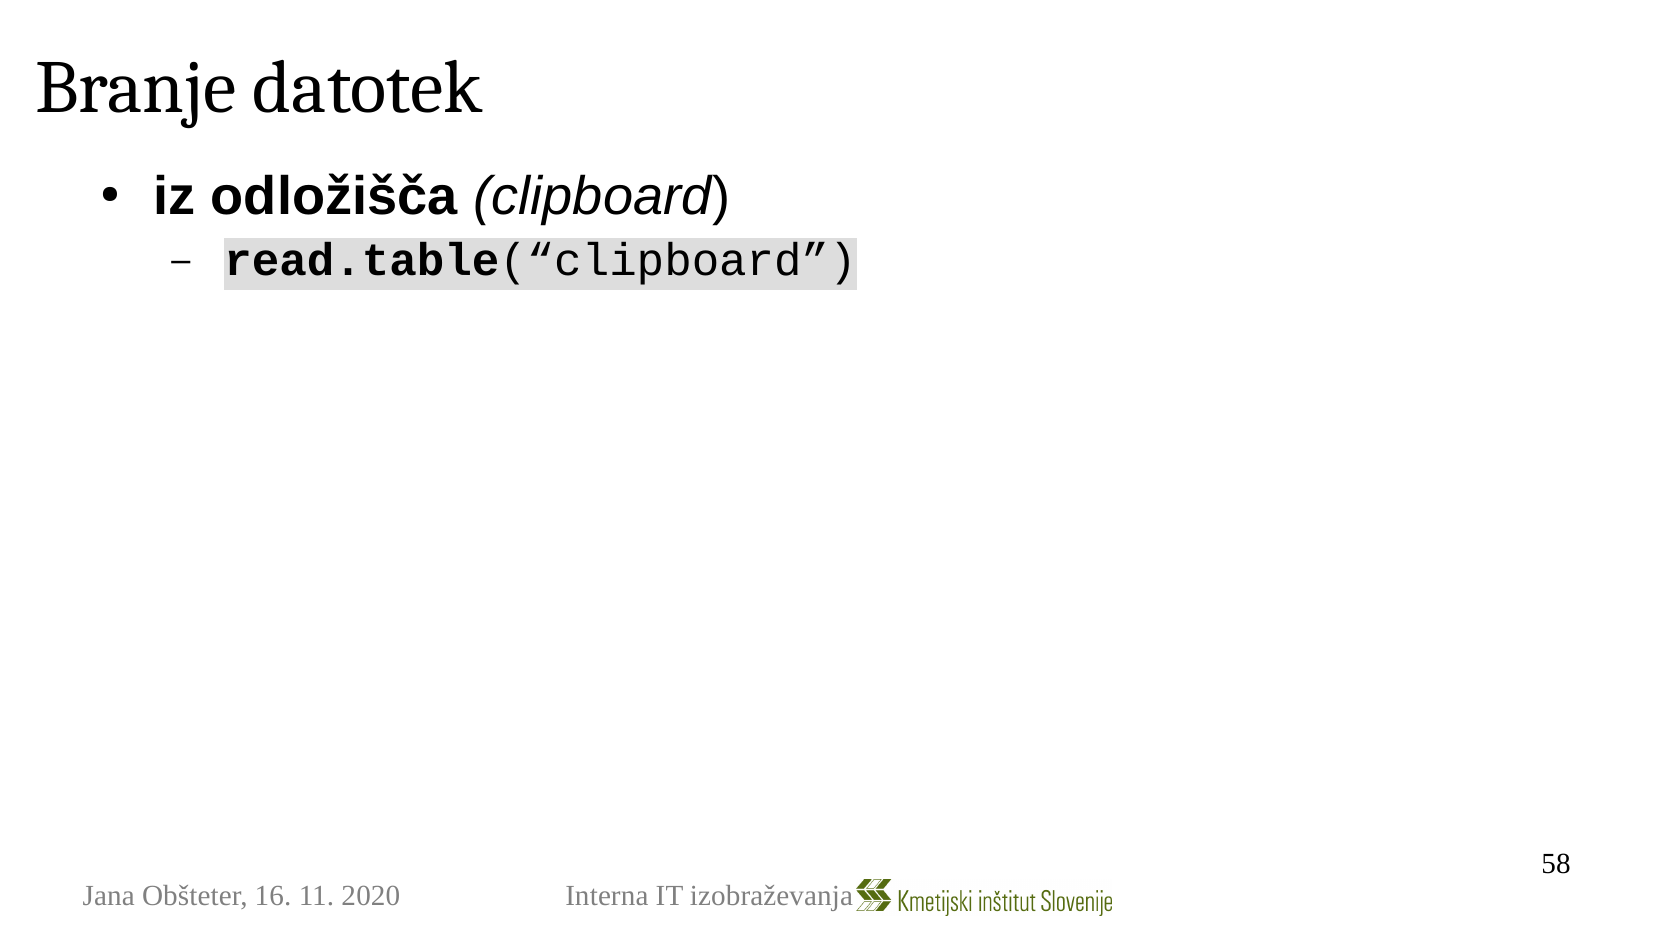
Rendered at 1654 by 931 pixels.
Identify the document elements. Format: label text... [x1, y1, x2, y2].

title Branje datotek [35, 21, 1524, 154]
list iz odložišča (clipboard) read.table(“clipboard”) [82, 165, 1630, 839]
picture [856, 879, 1112, 916]
